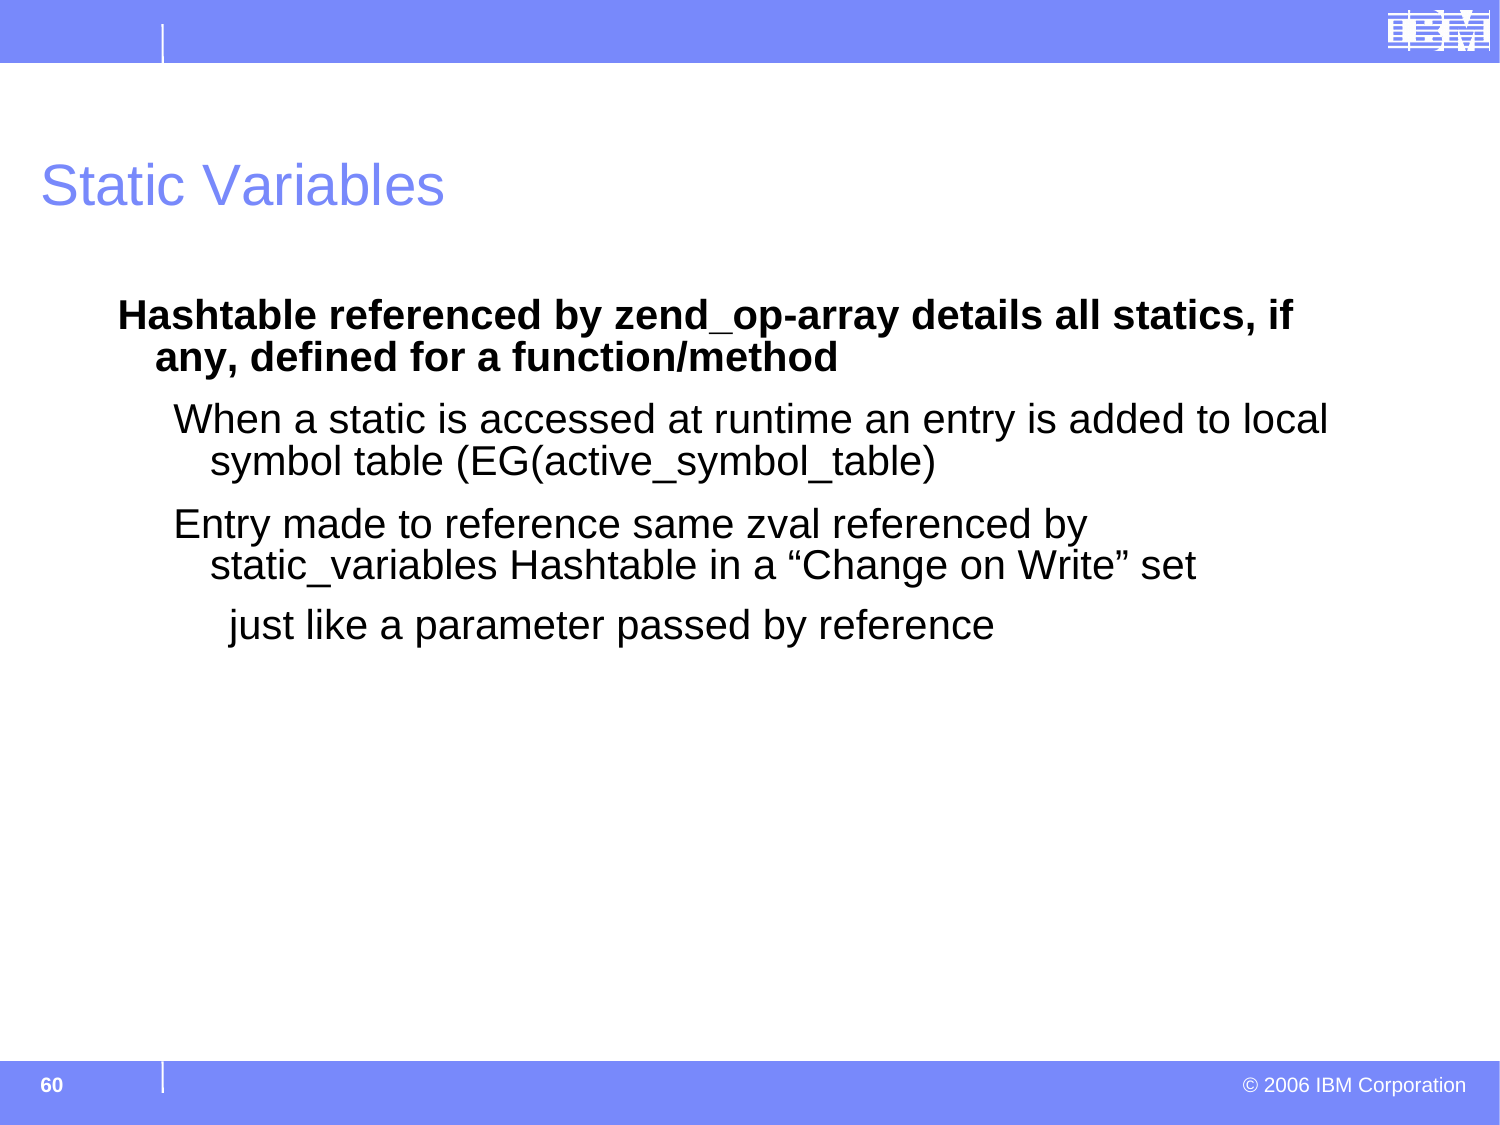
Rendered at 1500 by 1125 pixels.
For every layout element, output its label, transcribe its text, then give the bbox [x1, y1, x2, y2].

title Static Variables [25, 123, 1378, 225]
list Hashtable referenced by zend_op-array details all statics, if any, defined for a function/method When a static is accessed at runtime an entry is added to local symbol table (EG(active_symbol_table) Entry made to reference same zval referenced by static_variables Hashtable in a “Change on Write” set just like a parameter passed by reference [102, 288, 1378, 763]
